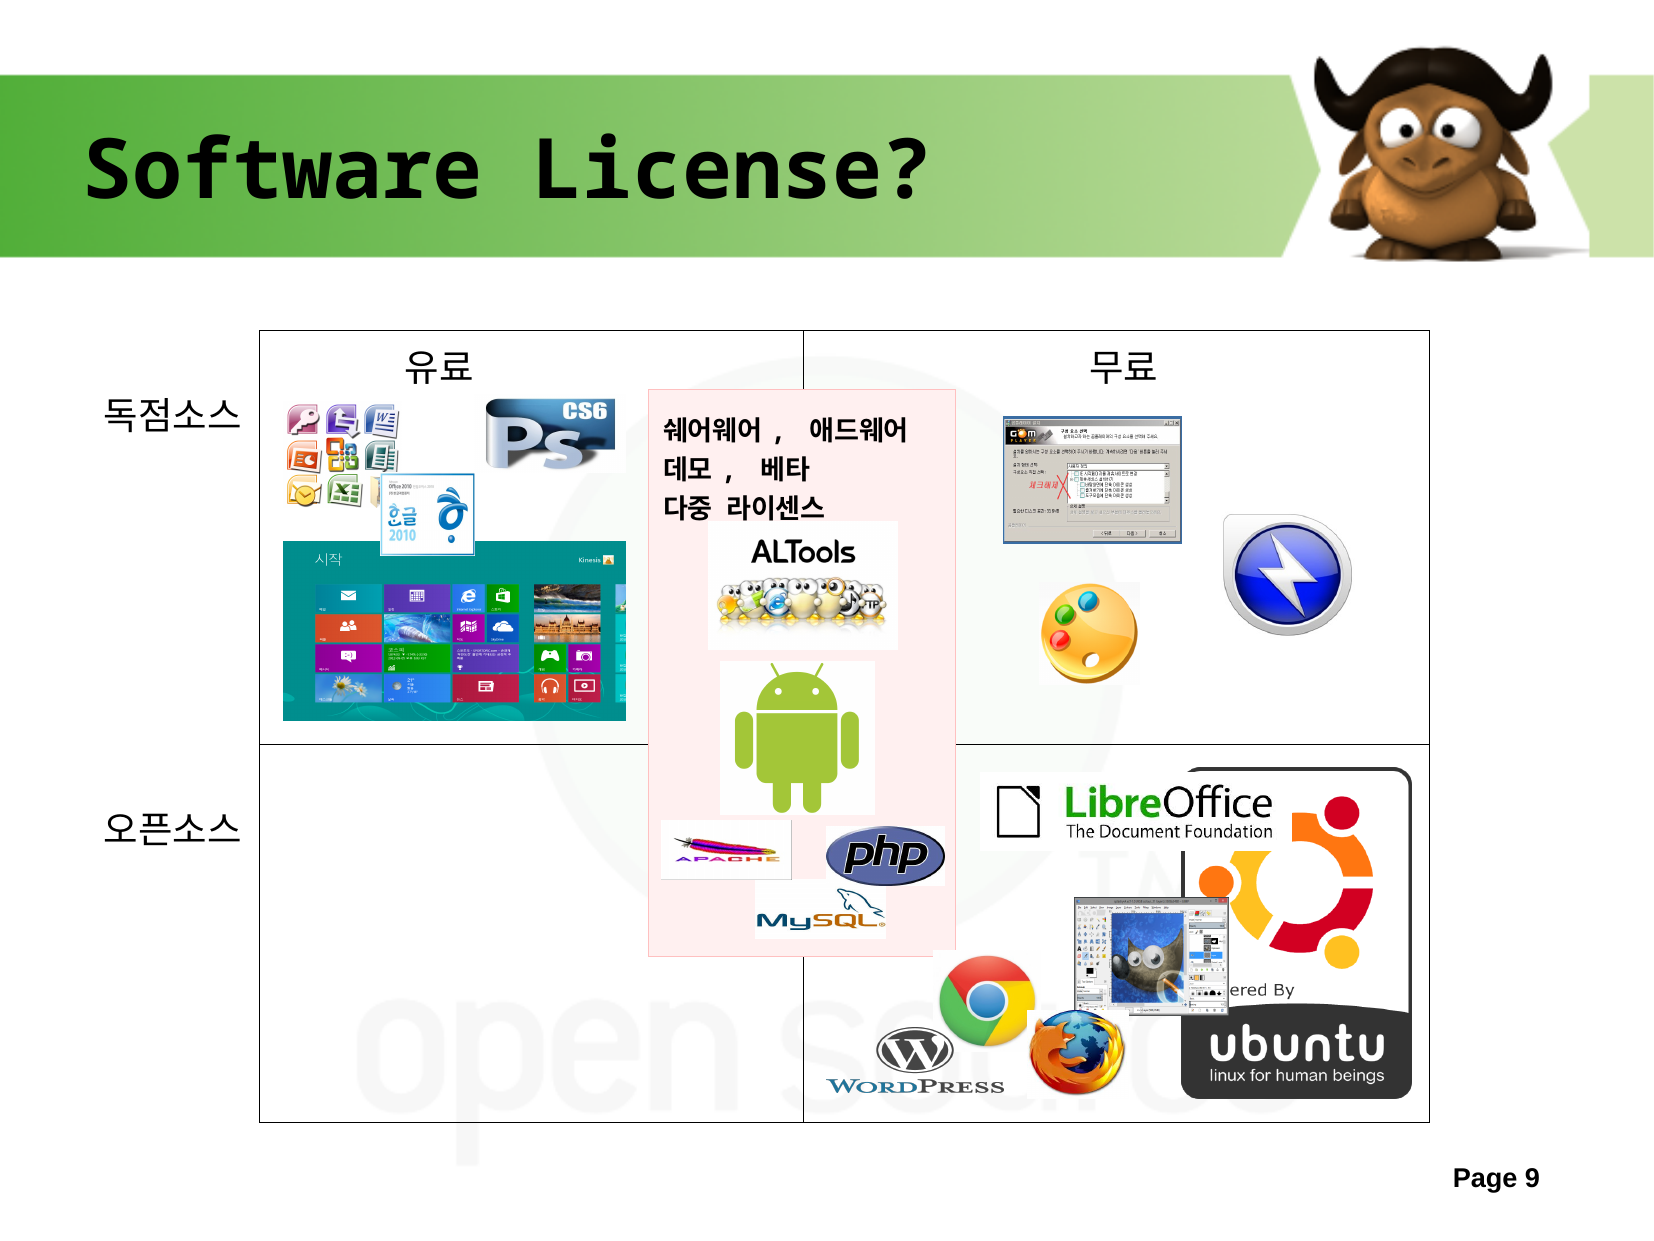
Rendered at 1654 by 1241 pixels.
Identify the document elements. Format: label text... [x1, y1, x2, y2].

text_box 쉐어웨어, 애드웨어 데모, 베타 다중 라이센스 [648, 401, 956, 577]
text_box [648, 389, 956, 401]
picture [0, 0, 1654, 1241]
text_box 유료 [389, 330, 490, 389]
text_box 독점소스 [89, 379, 260, 438]
text_box 무료 [1074, 330, 1175, 389]
text_box [648, 577, 956, 957]
title Software License? [82, 61, 1571, 269]
text_box 오픈소스 [89, 792, 260, 851]
